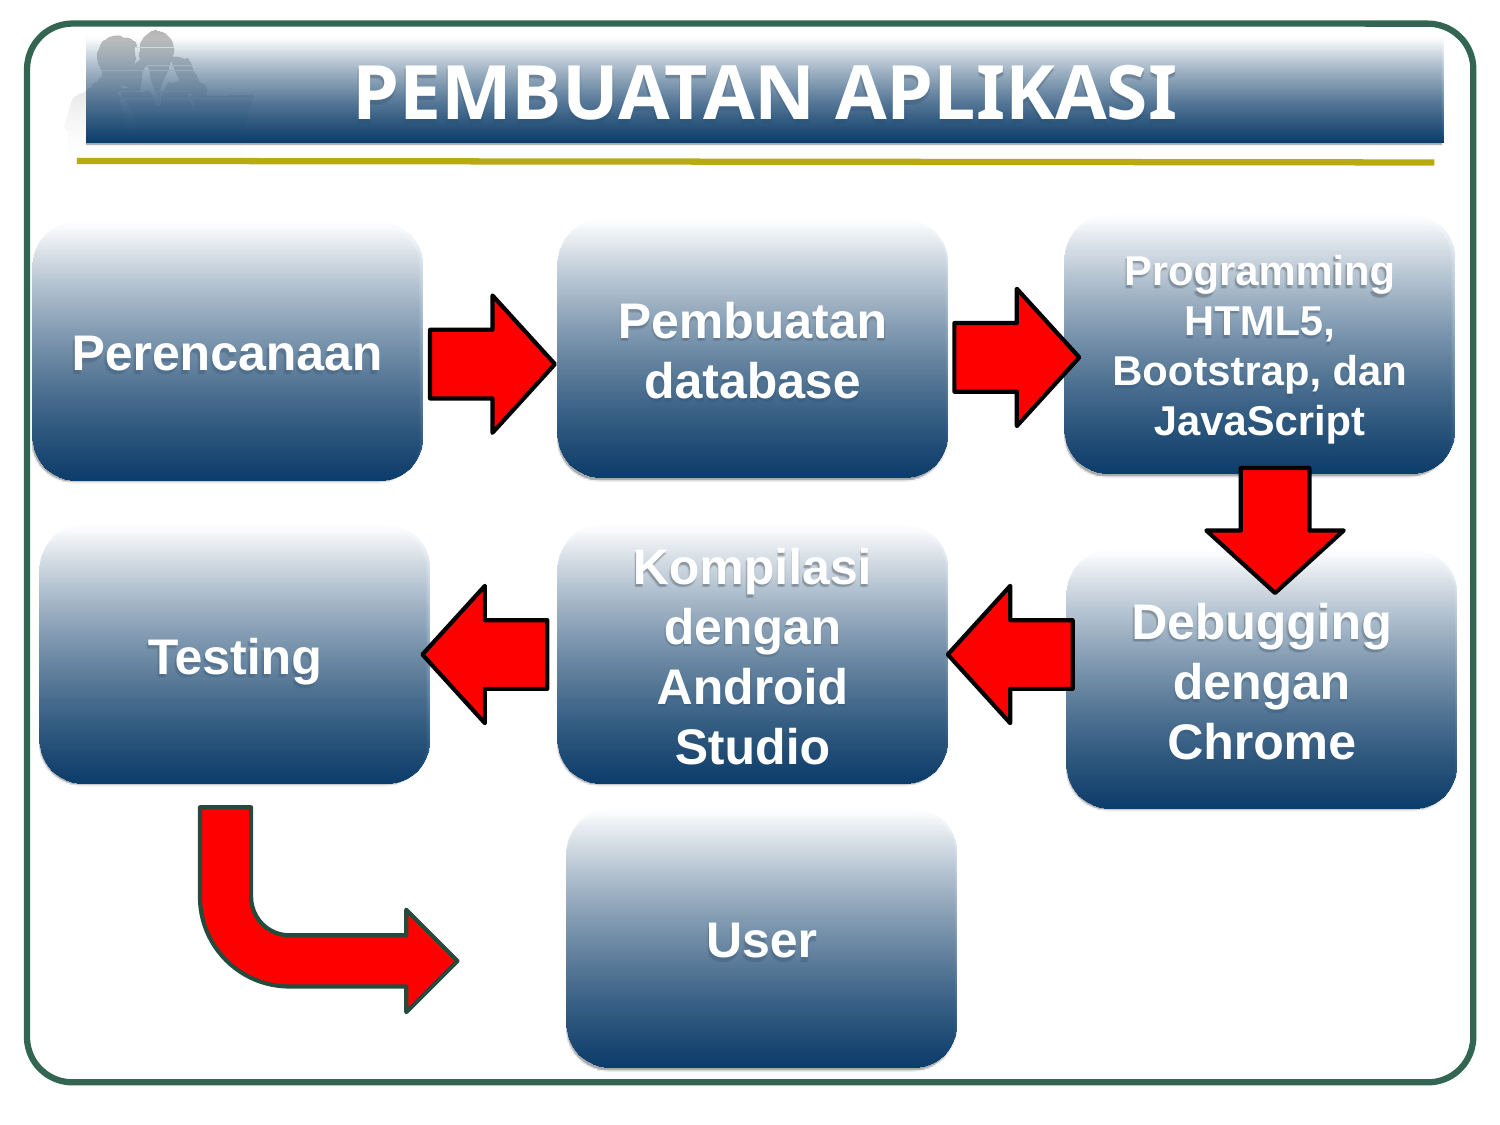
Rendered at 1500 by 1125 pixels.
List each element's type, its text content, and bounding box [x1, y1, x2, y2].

text_box [954, 288, 1080, 427]
text_box Pembuatan database [557, 219, 948, 478]
text_box [199, 807, 458, 1013]
text_box [430, 295, 555, 433]
text_box [1206, 468, 1344, 593]
text_box [947, 585, 1073, 724]
text_box Debugging dengan Chrome [1066, 549, 1457, 809]
text_box Programming HTML5, Bootstrap, dan JavaScript [1064, 214, 1455, 474]
text_box Perencanaan [32, 221, 423, 481]
text_box Testing [39, 525, 430, 784]
text_box User [566, 808, 957, 1068]
text_box [422, 585, 548, 724]
text_box Kompilasi dengan Android Studio [557, 525, 948, 784]
text_box PEMBUATAN APLIKASI [86, 37, 1444, 143]
